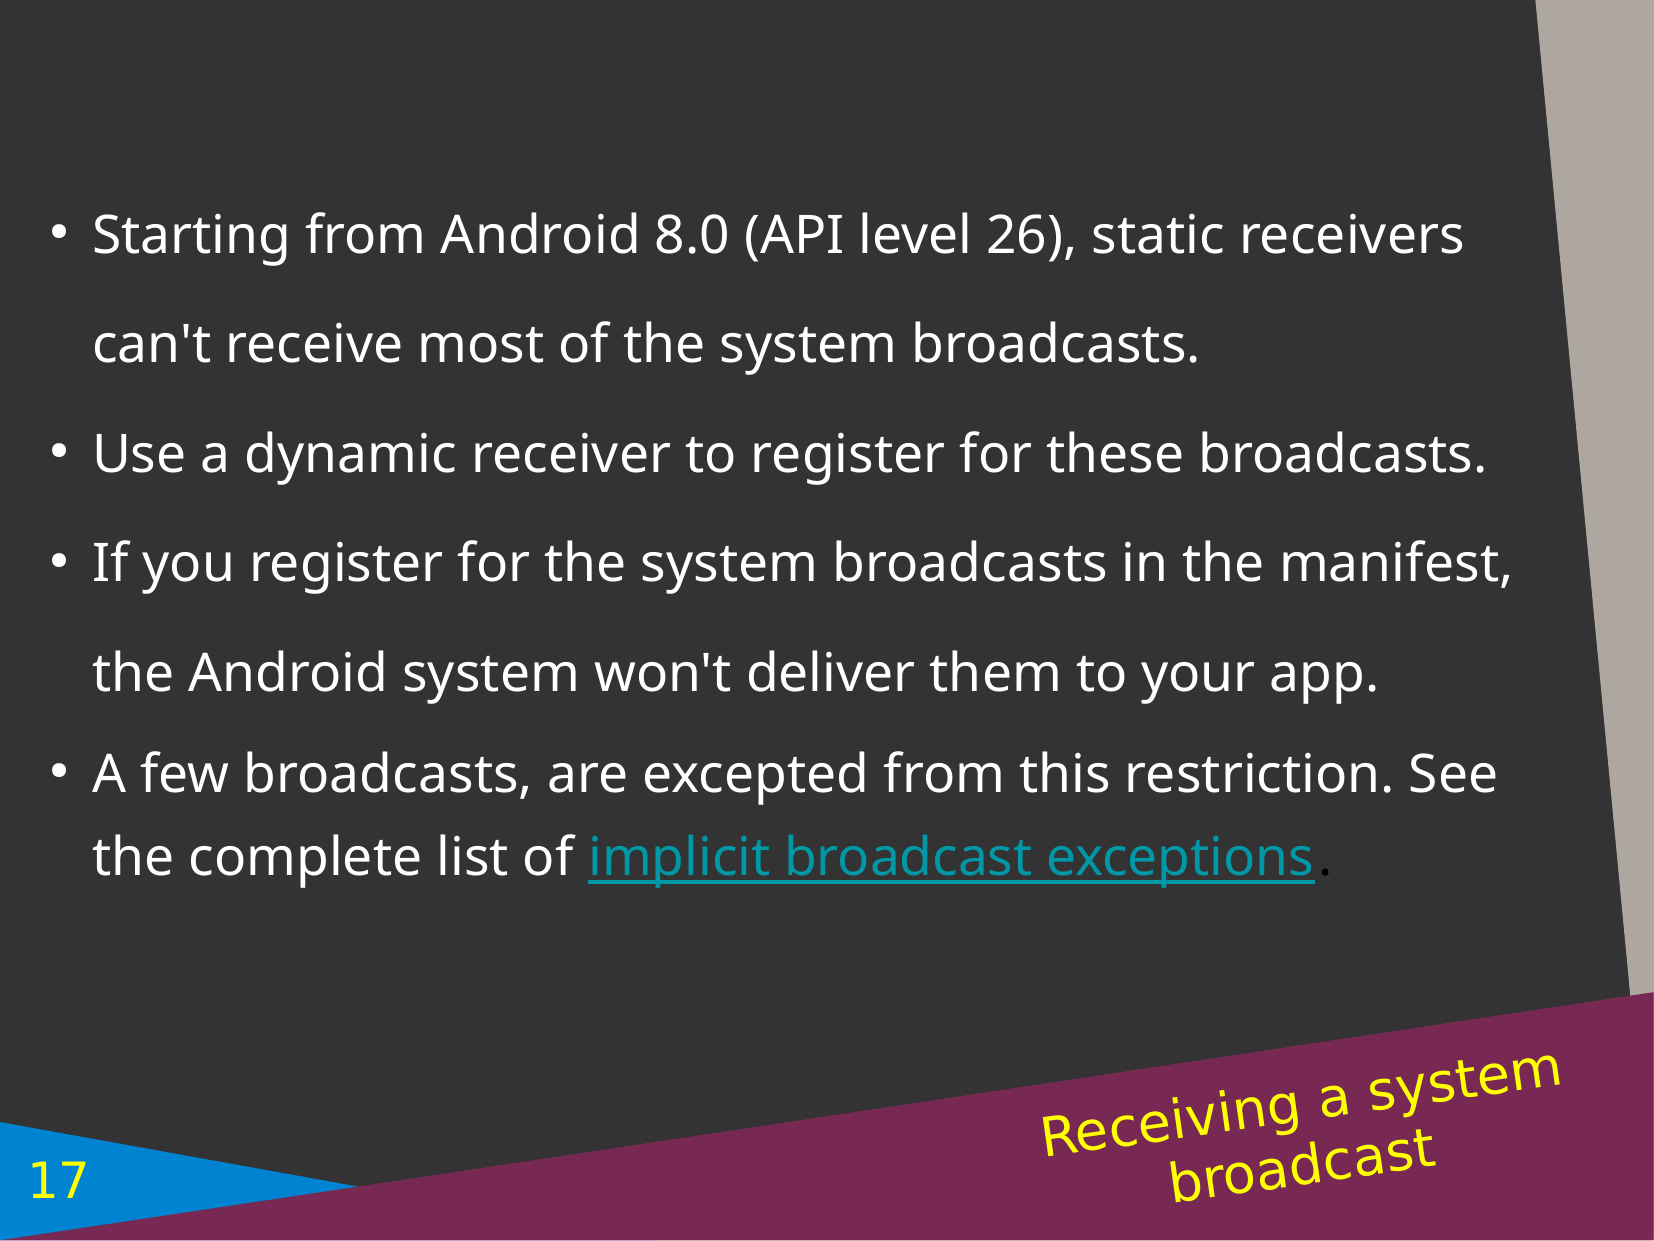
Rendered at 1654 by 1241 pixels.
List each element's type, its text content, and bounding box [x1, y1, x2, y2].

list Starting from Android 8.0 (API level 26), static receivers can't receive most of the system broadcasts. Use a dynamic receiver to register for these broadcasts. If you register for the system broadcasts in the manifest, the Android system won't deliver them to your app. A few broadcasts, are excepted from this restriction. See the complete list of implicit broadcast exceptions. [35, 59, 1524, 993]
title Receiving a system broadcast [956, 995, 1654, 1241]
